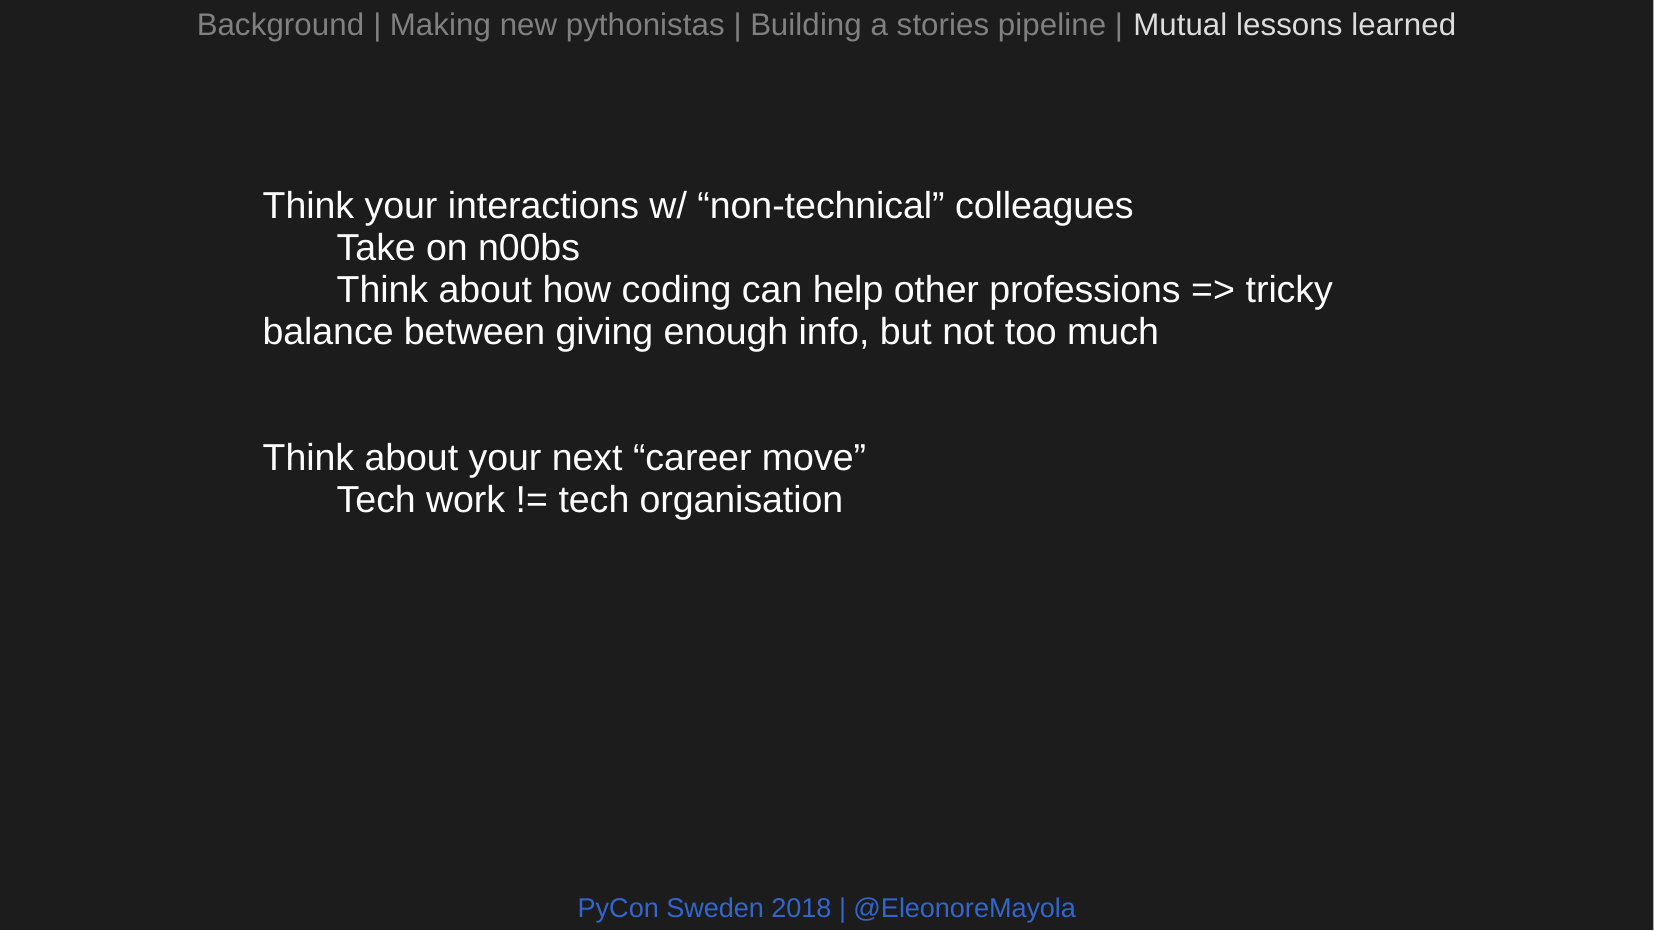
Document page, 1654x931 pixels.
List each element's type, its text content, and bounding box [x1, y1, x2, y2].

text_box Think your interactions w/ “non-technical” colleagues Take on n00bs Think about how coding can help other professions => tricky balance between giving enough info, but not too much Think about your next “career move” Tech work != tech organisation [248, 177, 1406, 528]
text_box PyCon Sweden 2018 | @EleonoreMayola [460, 885, 1193, 931]
text_box Background | Making new pythonistas | Building a stories pipeline | Mutual lessons learned [0, 0, 1654, 57]
